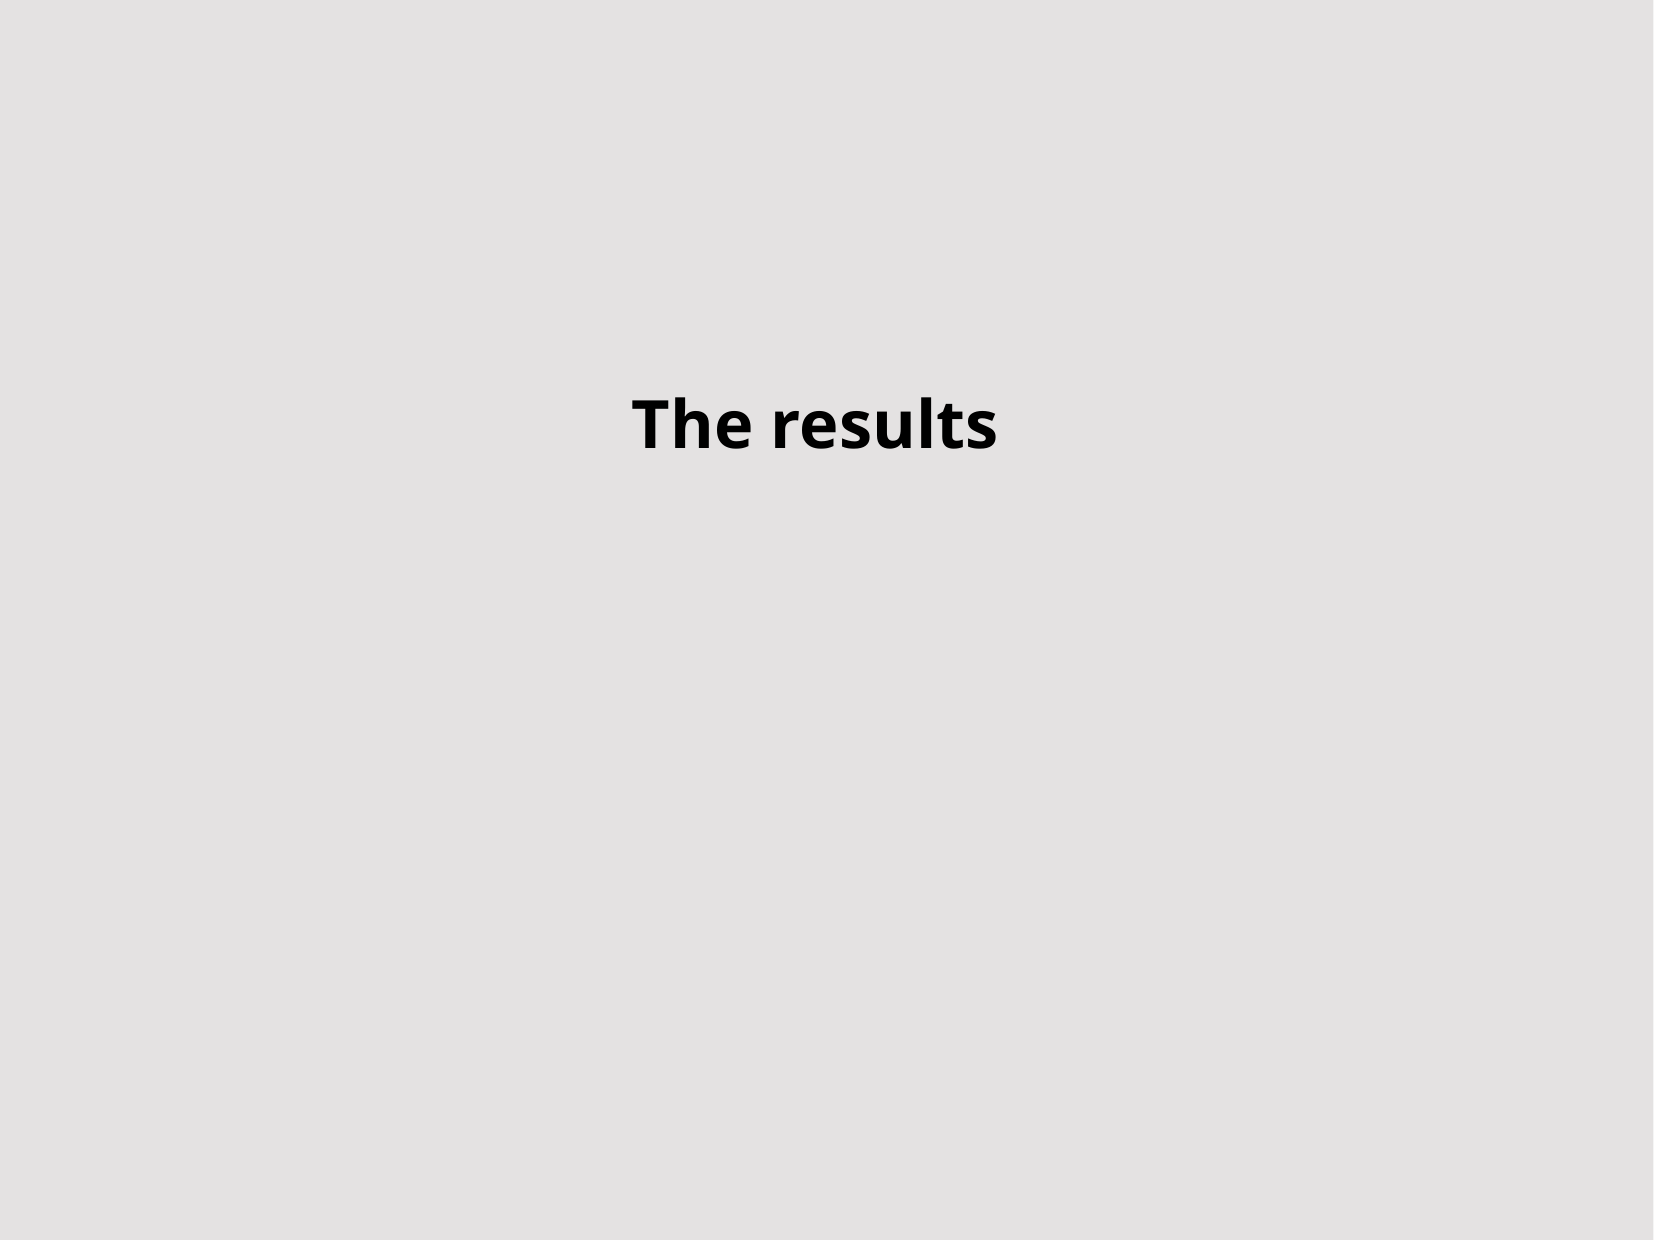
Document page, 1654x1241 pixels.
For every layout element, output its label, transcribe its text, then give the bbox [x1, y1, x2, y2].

text_box The results [0, 55, 1654, 1063]
